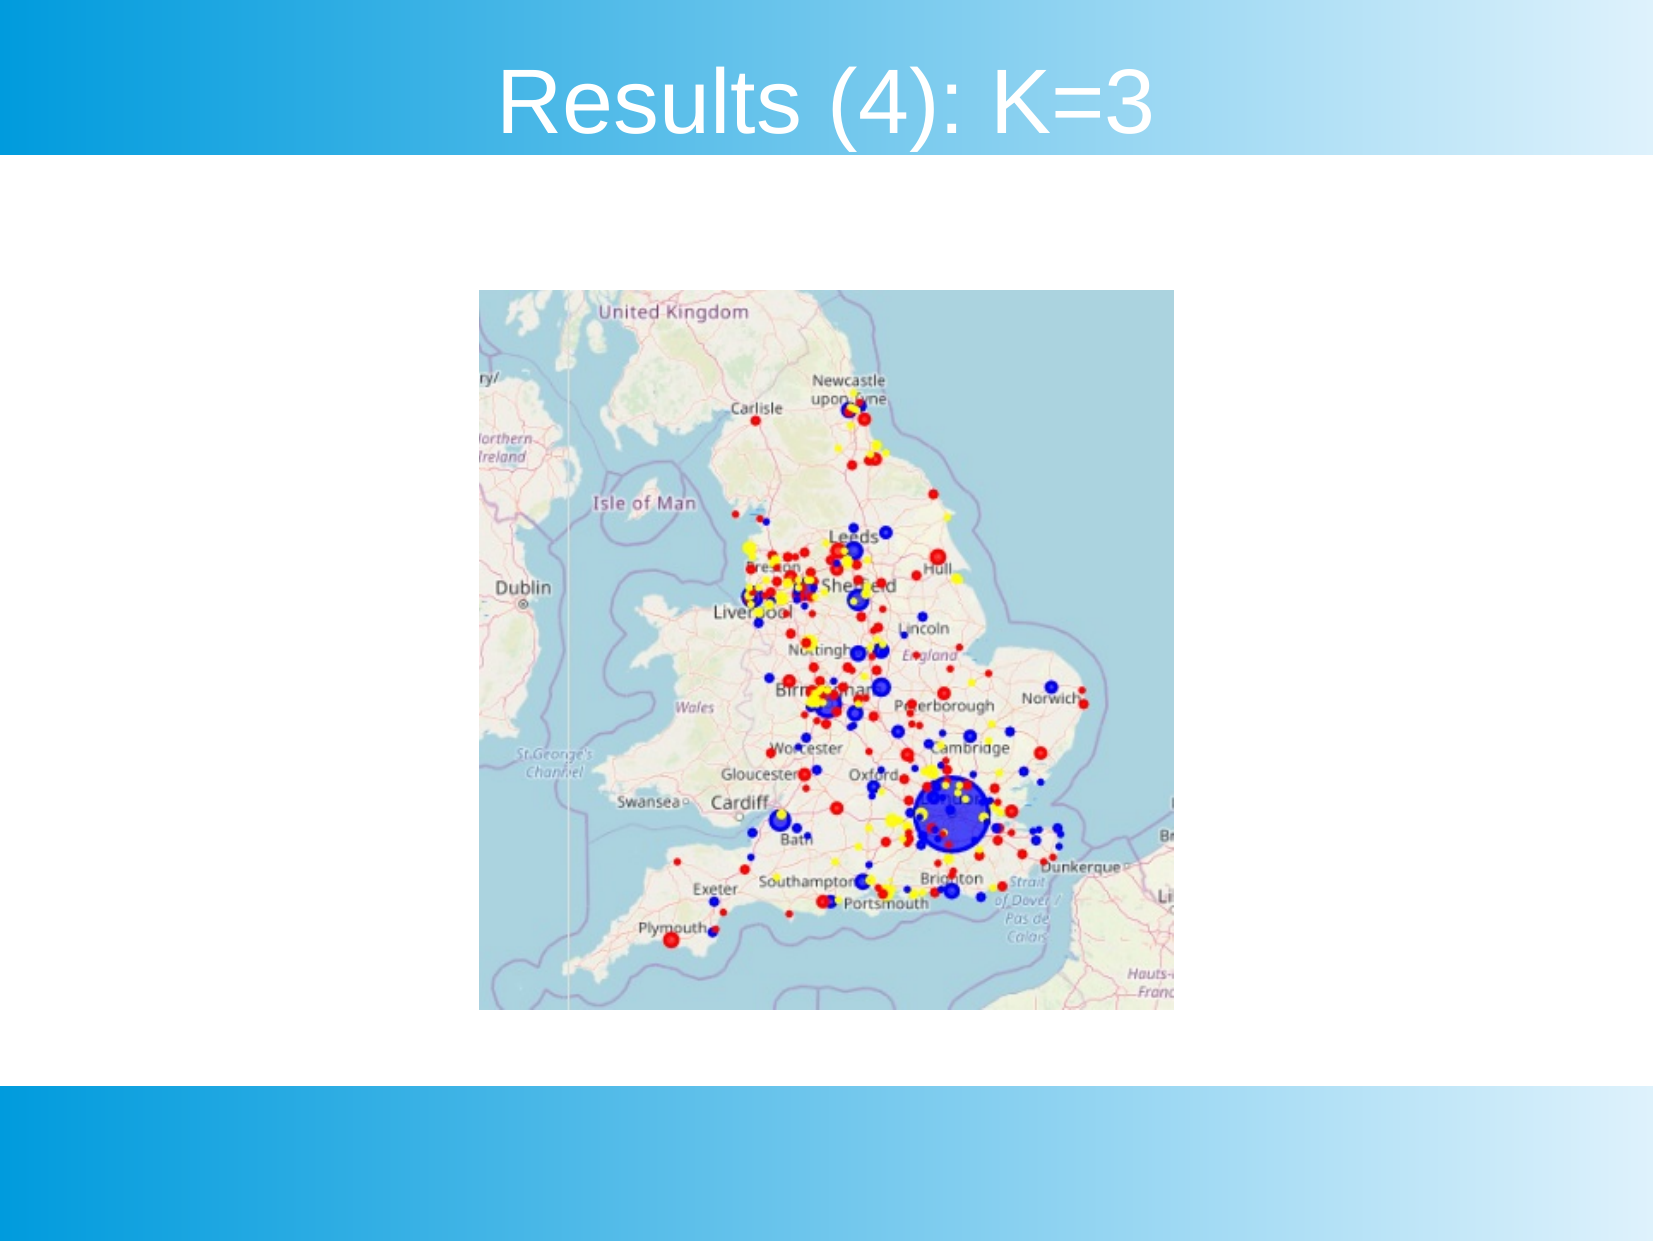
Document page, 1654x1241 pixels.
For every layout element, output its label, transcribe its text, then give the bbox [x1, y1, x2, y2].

title Results (4): K=3 [82, 49, 1571, 155]
picture [479, 290, 1174, 1010]
